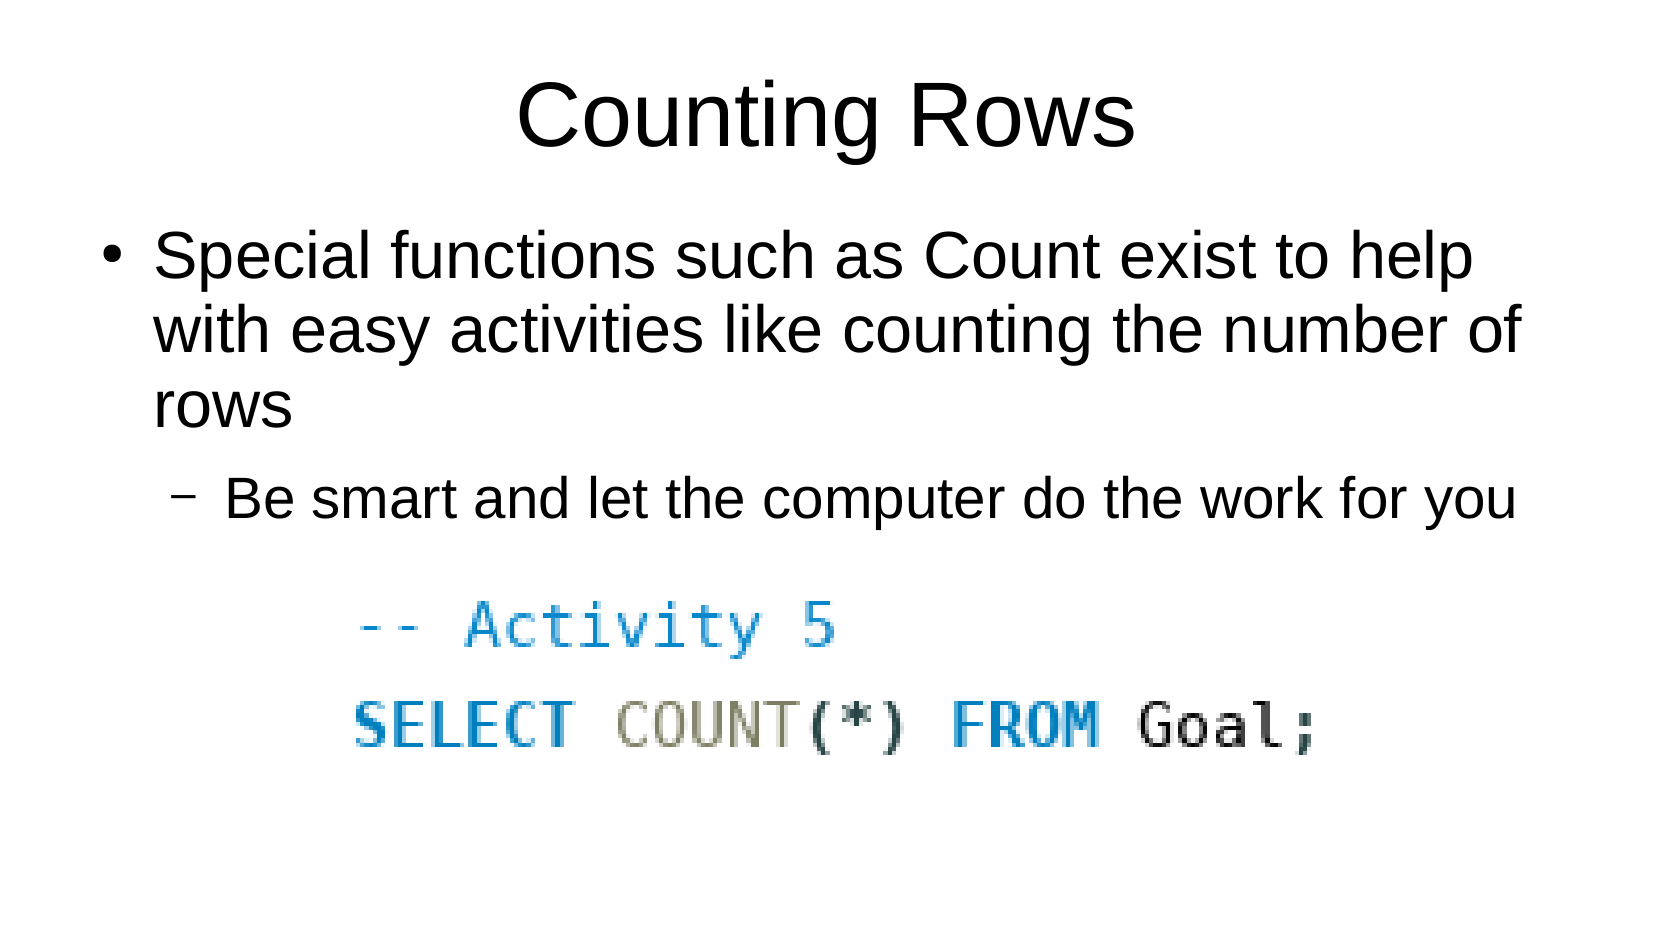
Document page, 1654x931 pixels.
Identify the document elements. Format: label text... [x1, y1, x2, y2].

picture [311, 568, 1349, 789]
list Special functions such as Count exist to help with easy activities like counting the number of rows Be smart and let the computer do the work for you [82, 217, 1571, 758]
title Counting Rows [82, 37, 1571, 193]
